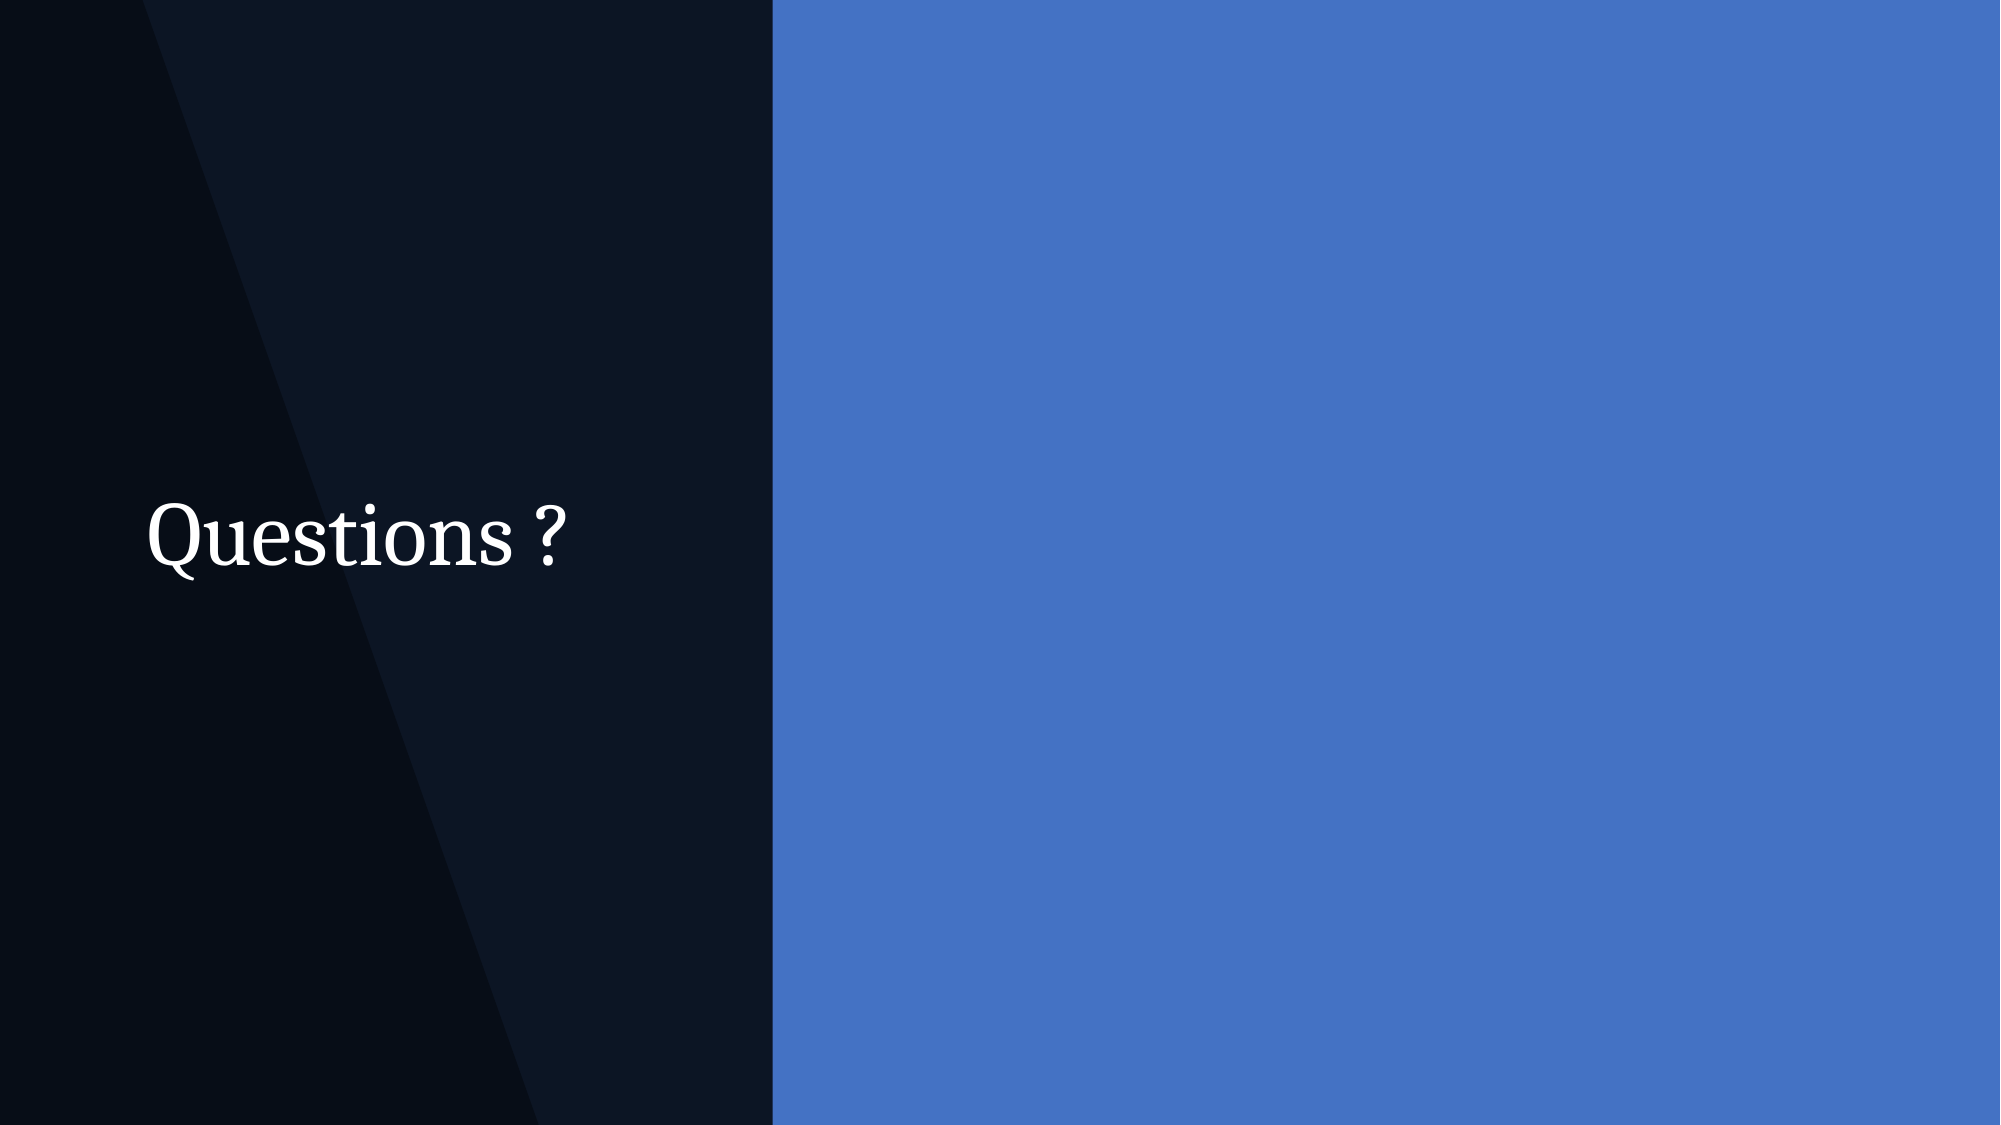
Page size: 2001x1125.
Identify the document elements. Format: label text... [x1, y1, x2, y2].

text_box [0, 0, 2000, 1125]
title Questions ? [131, 104, 671, 968]
